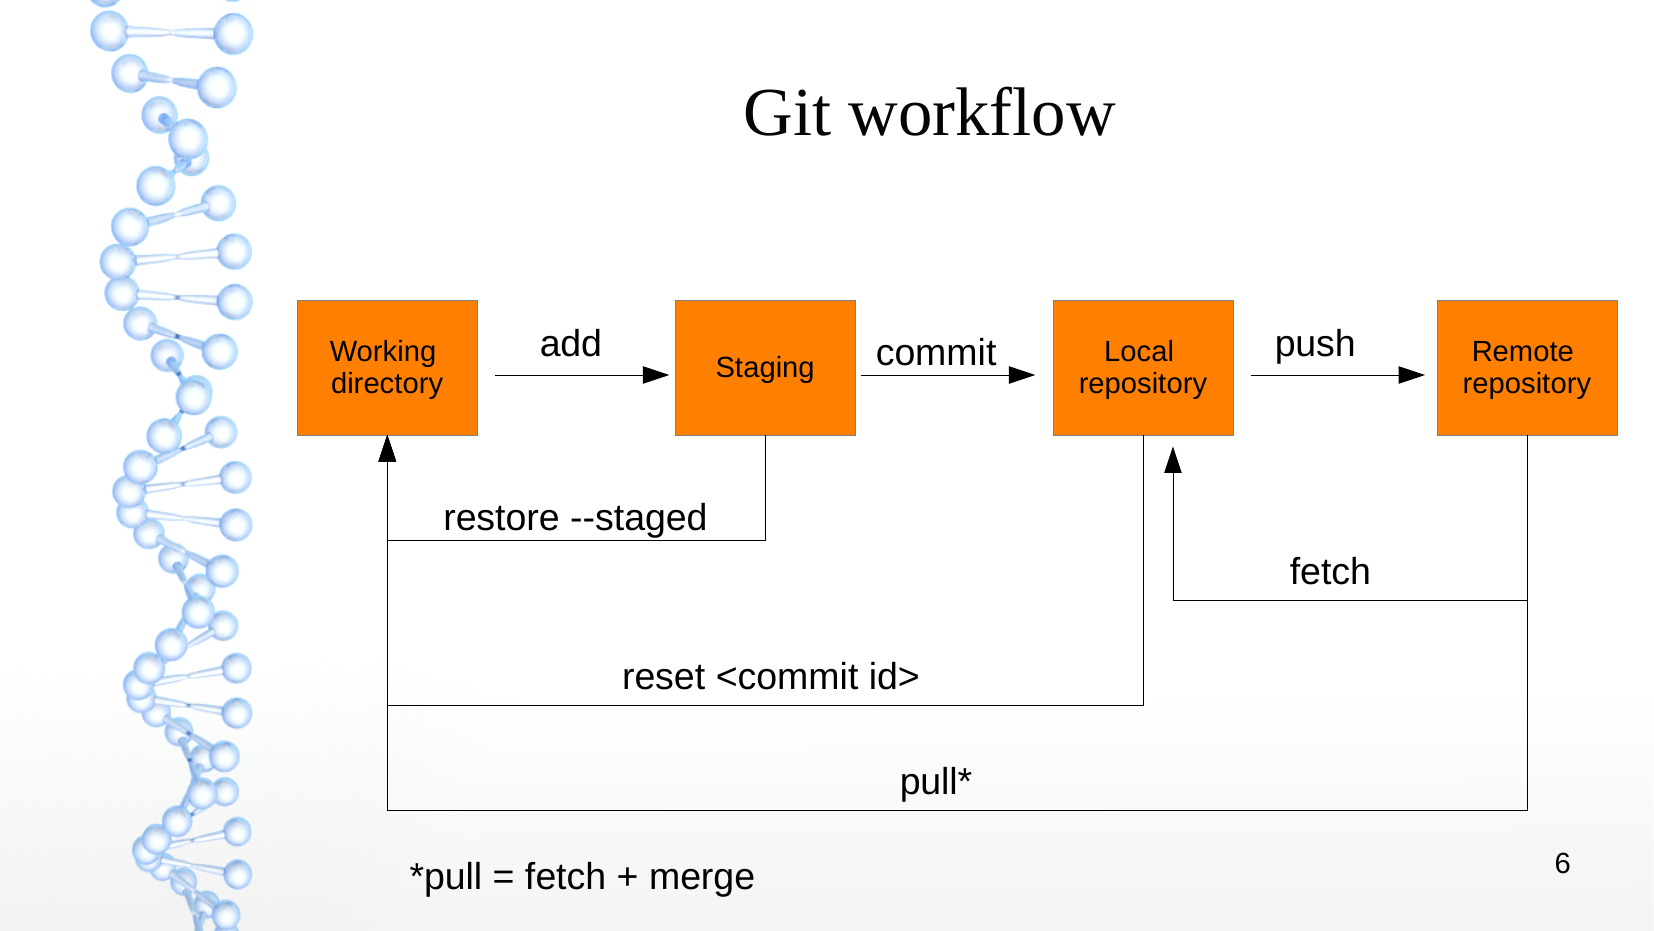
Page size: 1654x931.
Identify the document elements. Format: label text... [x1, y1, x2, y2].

text_box push [1260, 315, 1425, 414]
text_box Staging [675, 300, 856, 436]
text_box Remote repository [1437, 300, 1618, 436]
text_box pull* [885, 753, 1021, 811]
text_box restore --staged [428, 489, 747, 546]
text_box *pull = fetch + merge [394, 847, 841, 905]
text_box add [525, 315, 661, 372]
text_box reset <commit id> [607, 648, 998, 831]
text_box Local repository [1053, 300, 1234, 436]
text_box fetch [1275, 543, 1411, 601]
picture [0, 0, 1654, 931]
text_box commit [861, 324, 1026, 423]
title Git workflow [265, 35, 1595, 189]
text_box Working directory [297, 300, 478, 436]
